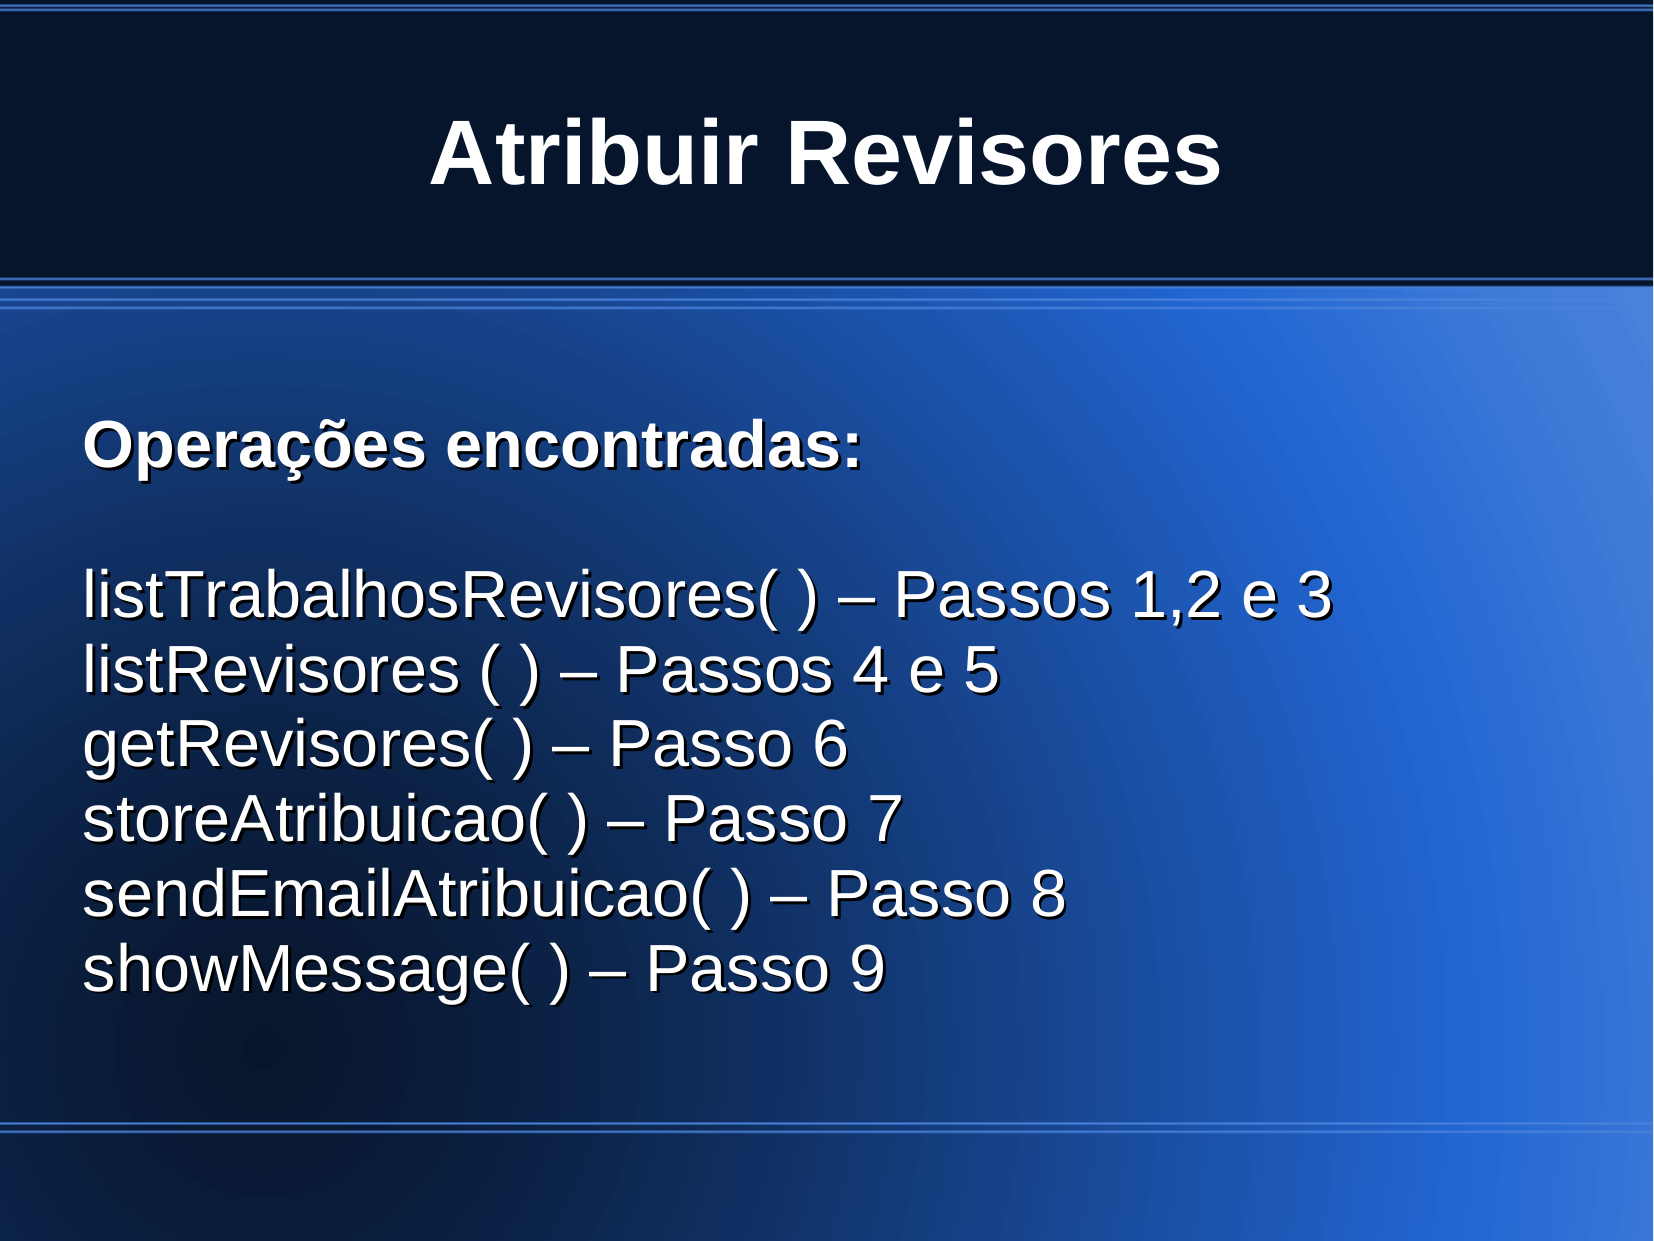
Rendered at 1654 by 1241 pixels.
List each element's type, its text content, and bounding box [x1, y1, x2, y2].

subtitle Operações encontradas: listTrabalhosRevisores( ) – Passos 1,2 e 3 listRevisores ( ) – Passos 4 e 5 getRevisores( ) – Passo 6 storeAtribuicao( ) – Passo 7 sendEmailAtribuicao( ) – Passo 8 showMessage( ) – Passo 9 [82, 355, 1571, 1058]
picture [0, 0, 1654, 1241]
title Atribuir Revisores [82, 49, 1571, 257]
